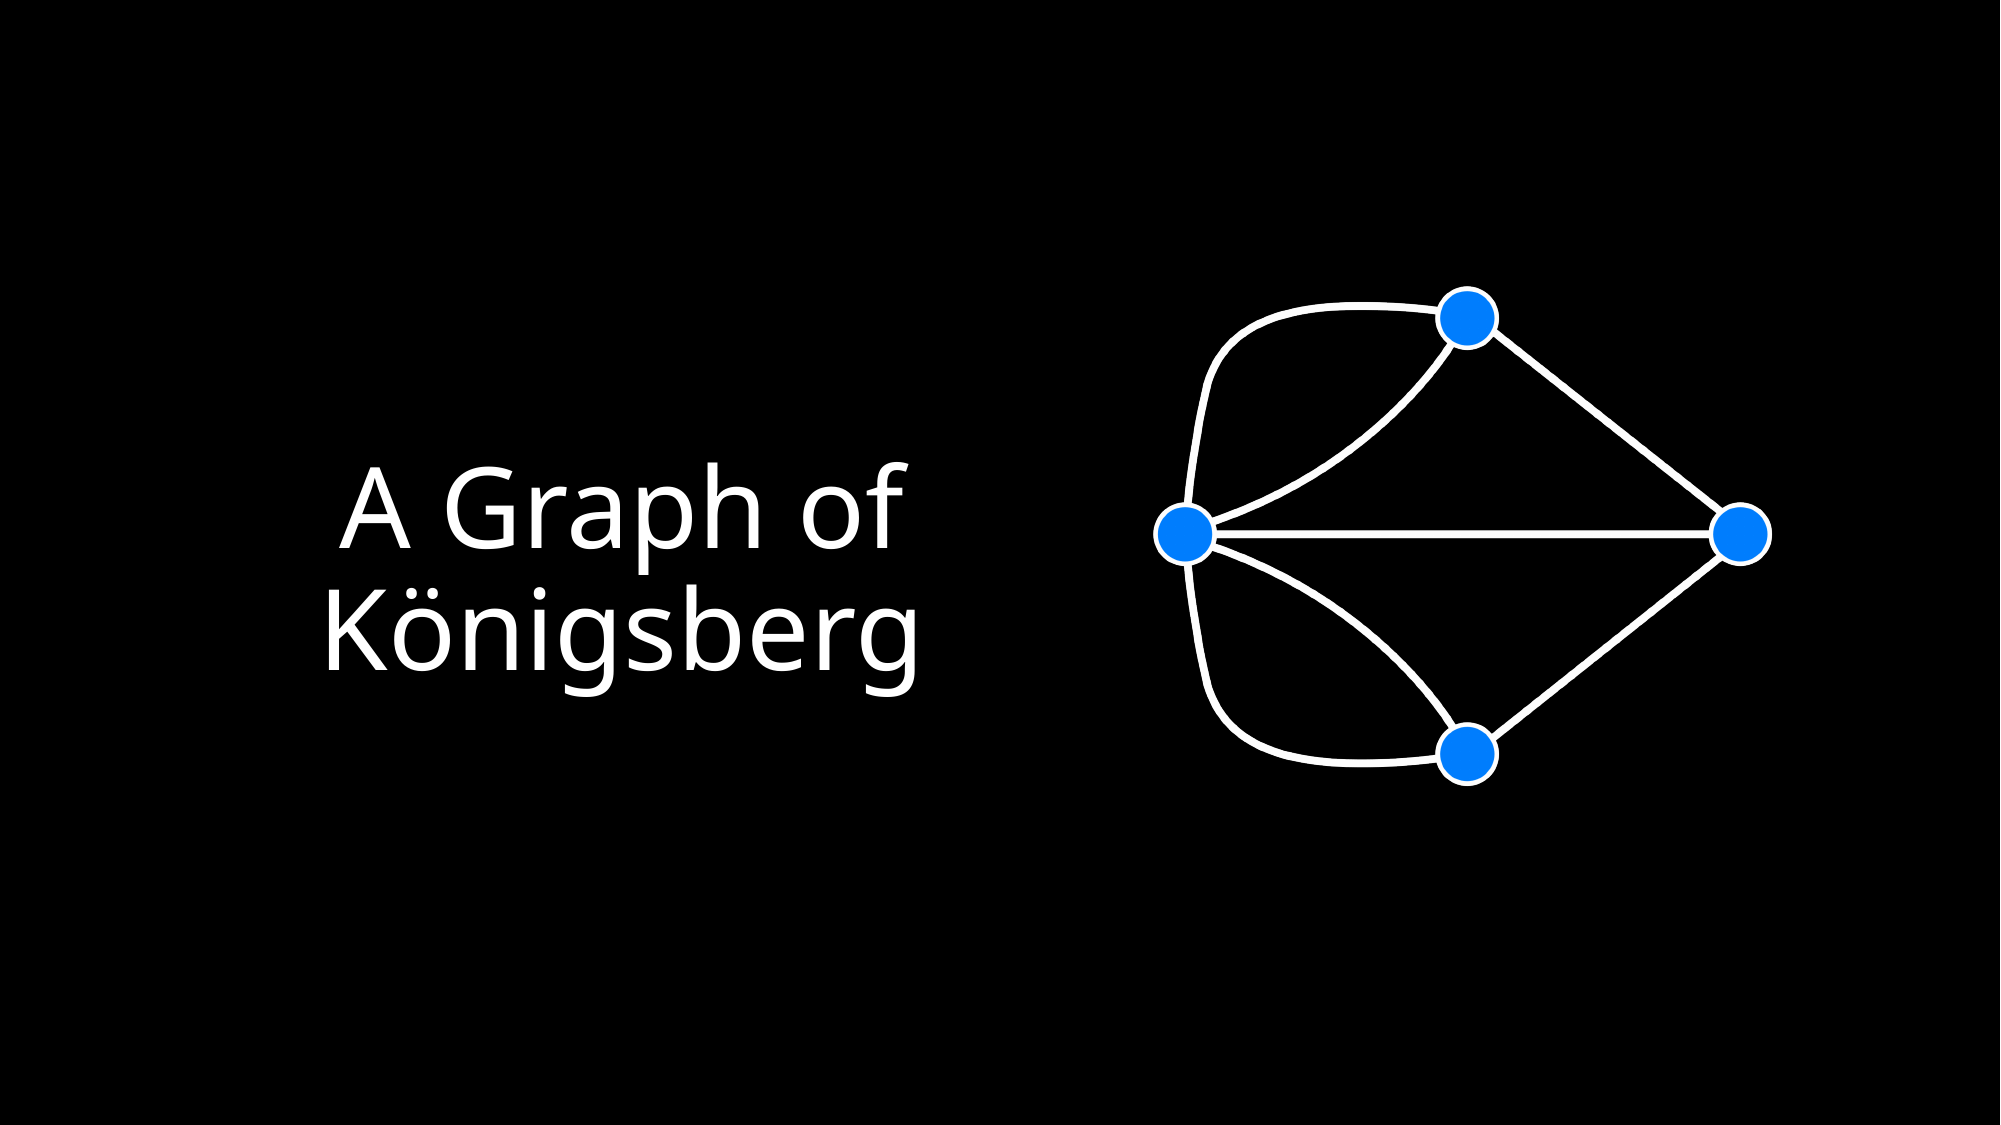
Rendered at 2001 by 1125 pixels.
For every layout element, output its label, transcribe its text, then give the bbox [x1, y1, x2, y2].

picture [1140, 275, 1825, 824]
title A Graph of Königsberg [277, 226, 967, 703]
